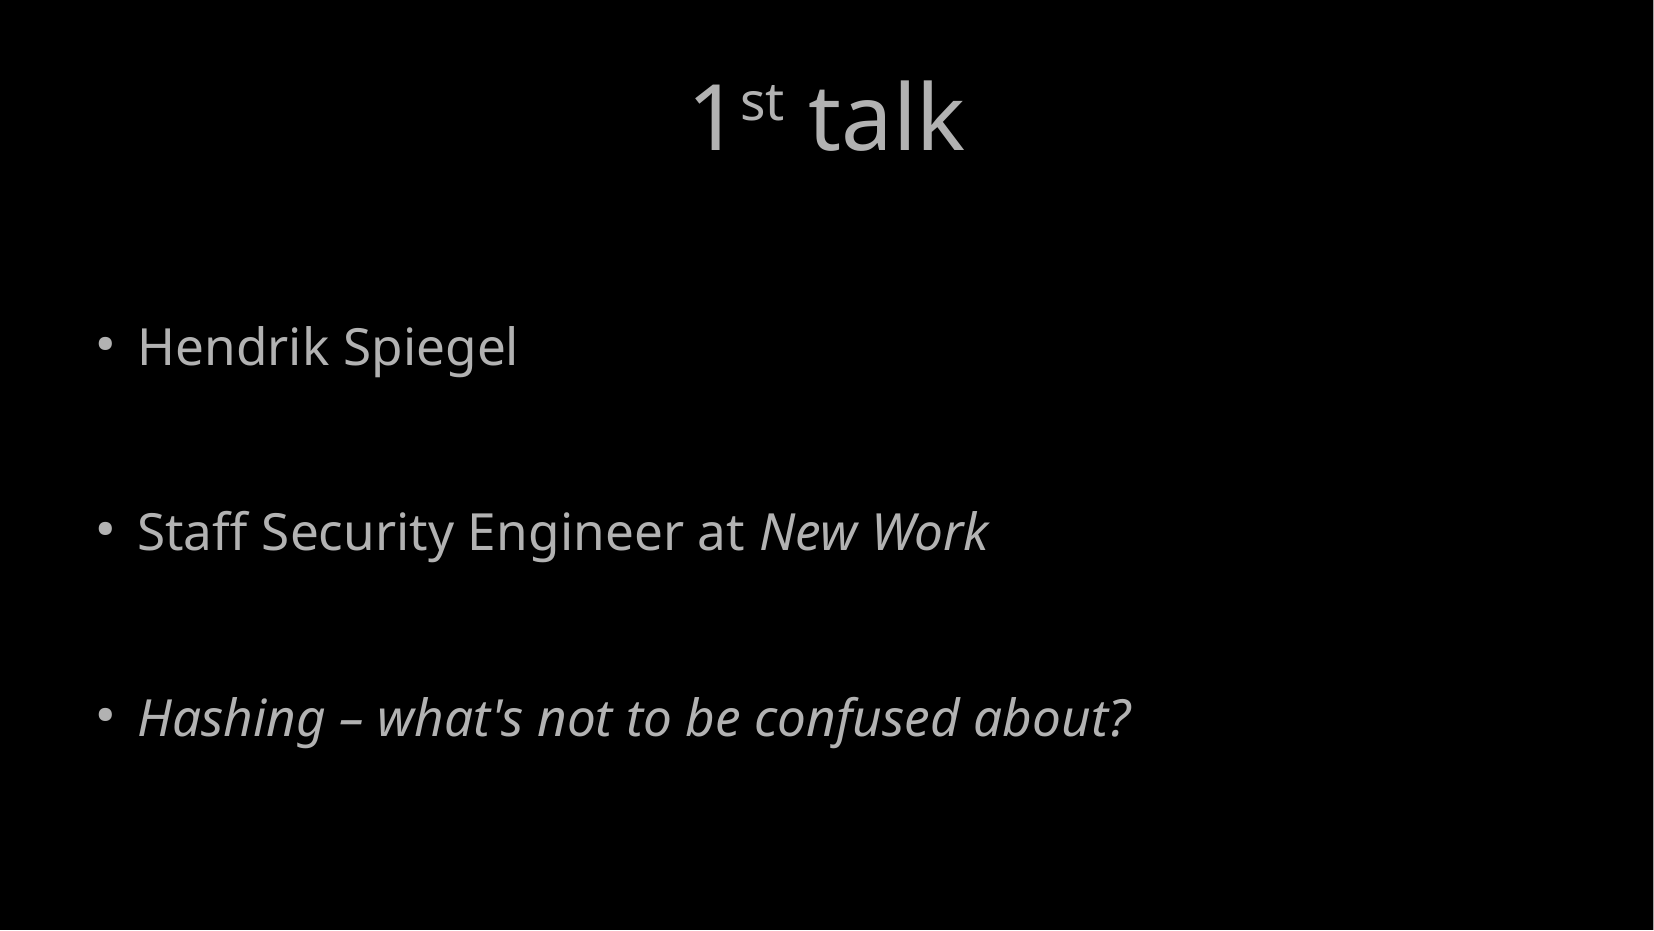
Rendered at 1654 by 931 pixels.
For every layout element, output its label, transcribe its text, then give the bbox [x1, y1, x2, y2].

list Hendrik Spiegel Staff Security Engineer at New Work Hashing – what's not to be confused about? [82, 217, 1571, 758]
title 1st talk [82, 37, 1571, 193]
